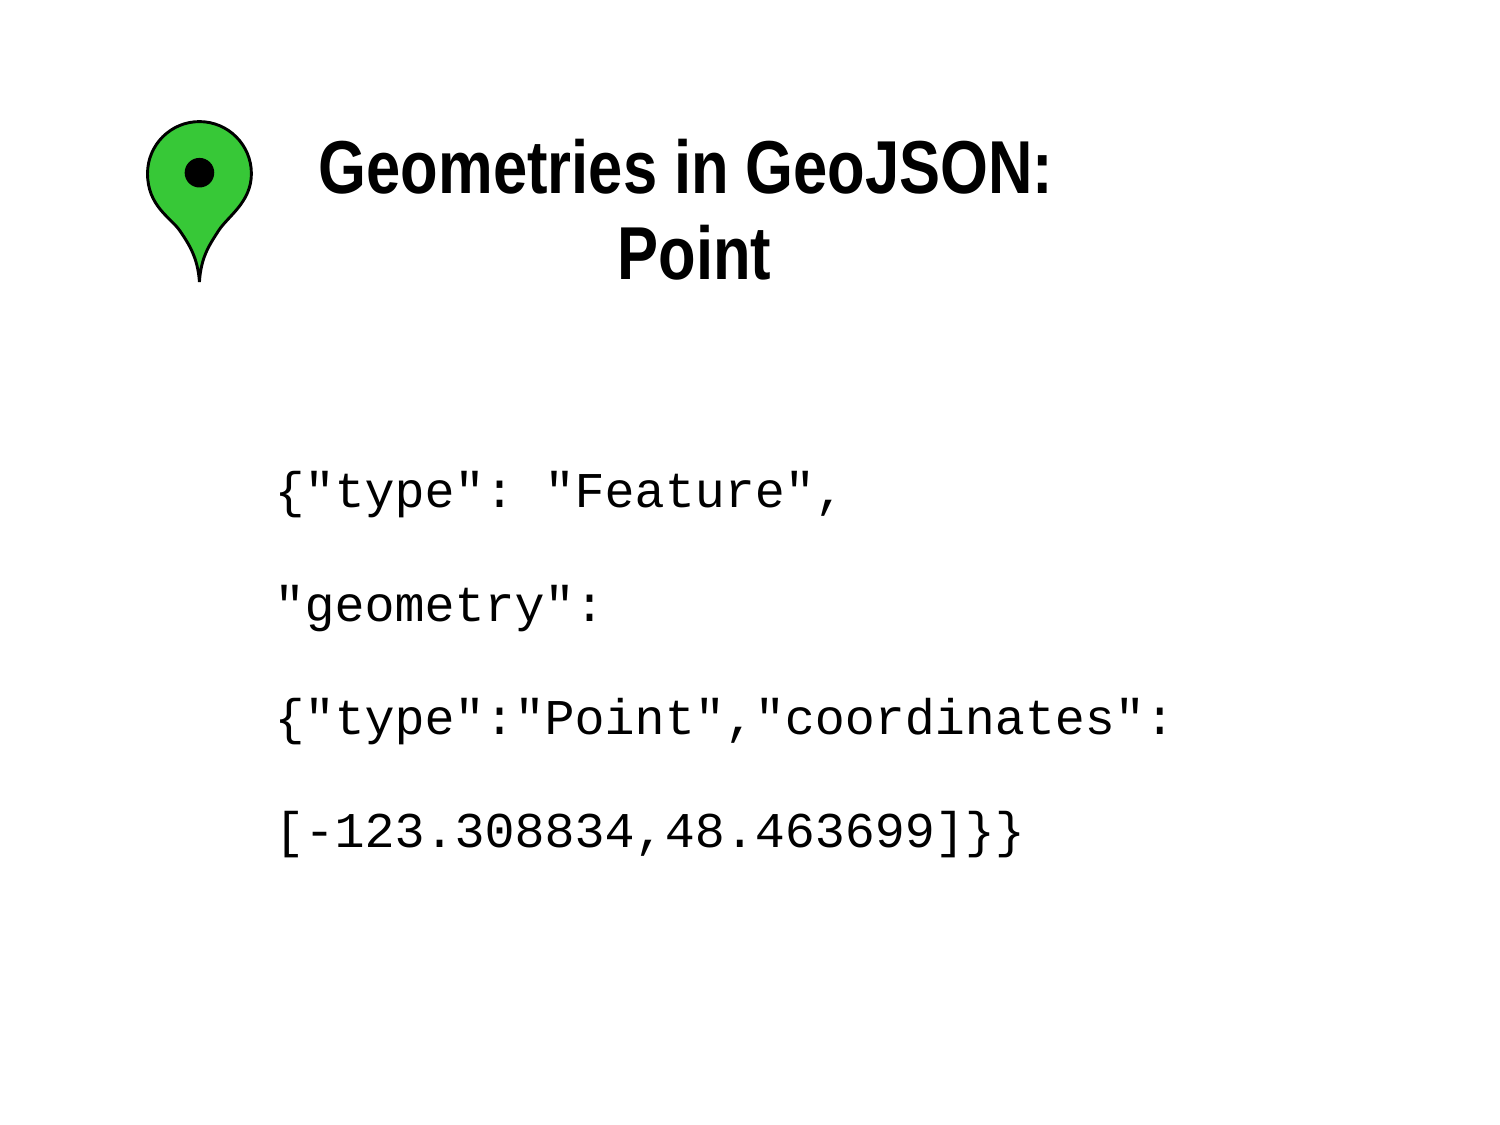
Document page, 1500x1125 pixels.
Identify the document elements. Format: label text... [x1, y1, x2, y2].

title Geometries in GeoJSON: Point [181, 115, 1209, 304]
text_box {"type": "Feature", "geometry":{"type":"Point","coordinates":[-123.308834,48.463699]}} [259, 401, 1193, 739]
picture [141, 115, 258, 287]
